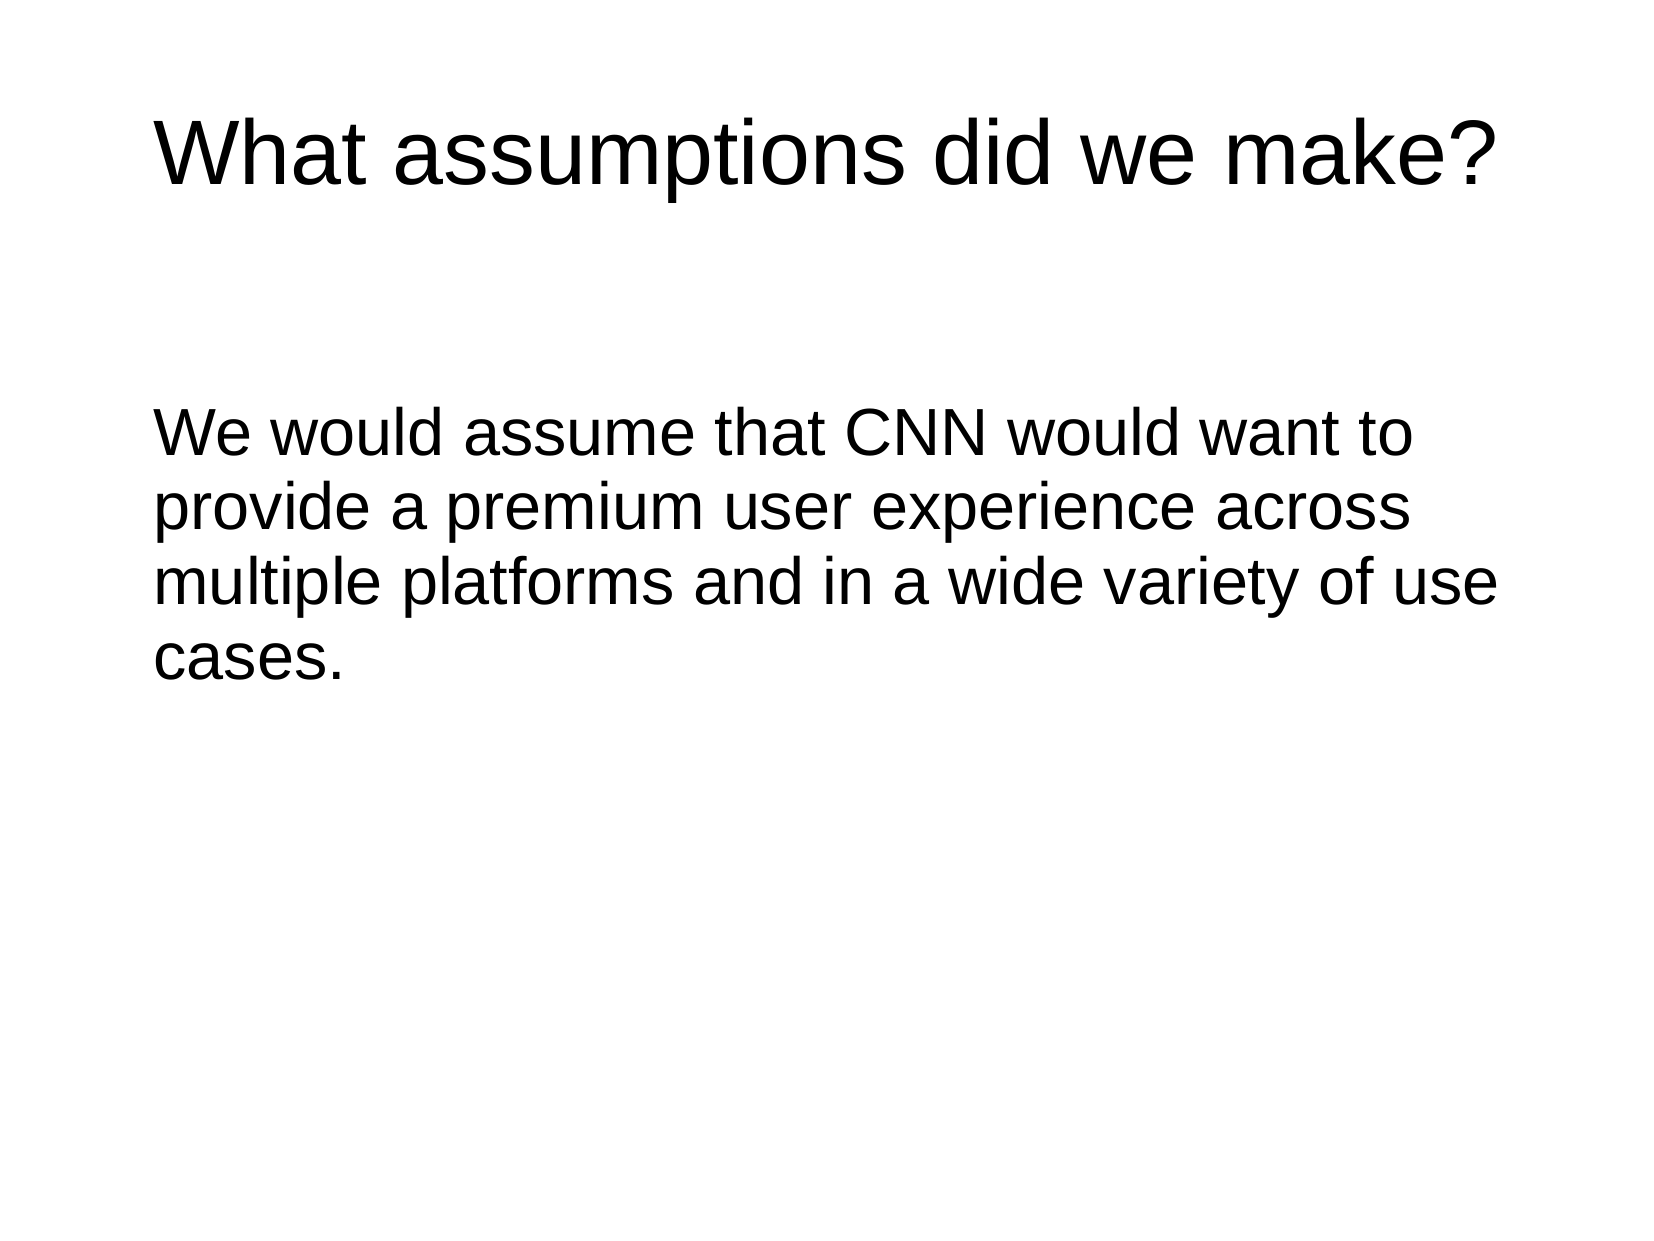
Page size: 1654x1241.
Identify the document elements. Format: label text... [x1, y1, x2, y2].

title What assumptions did we make? [82, 49, 1571, 257]
list We would assume that CNN would want to provide a premium user experience across multiple platforms and in a wide variety of use cases. [82, 290, 1571, 1109]
